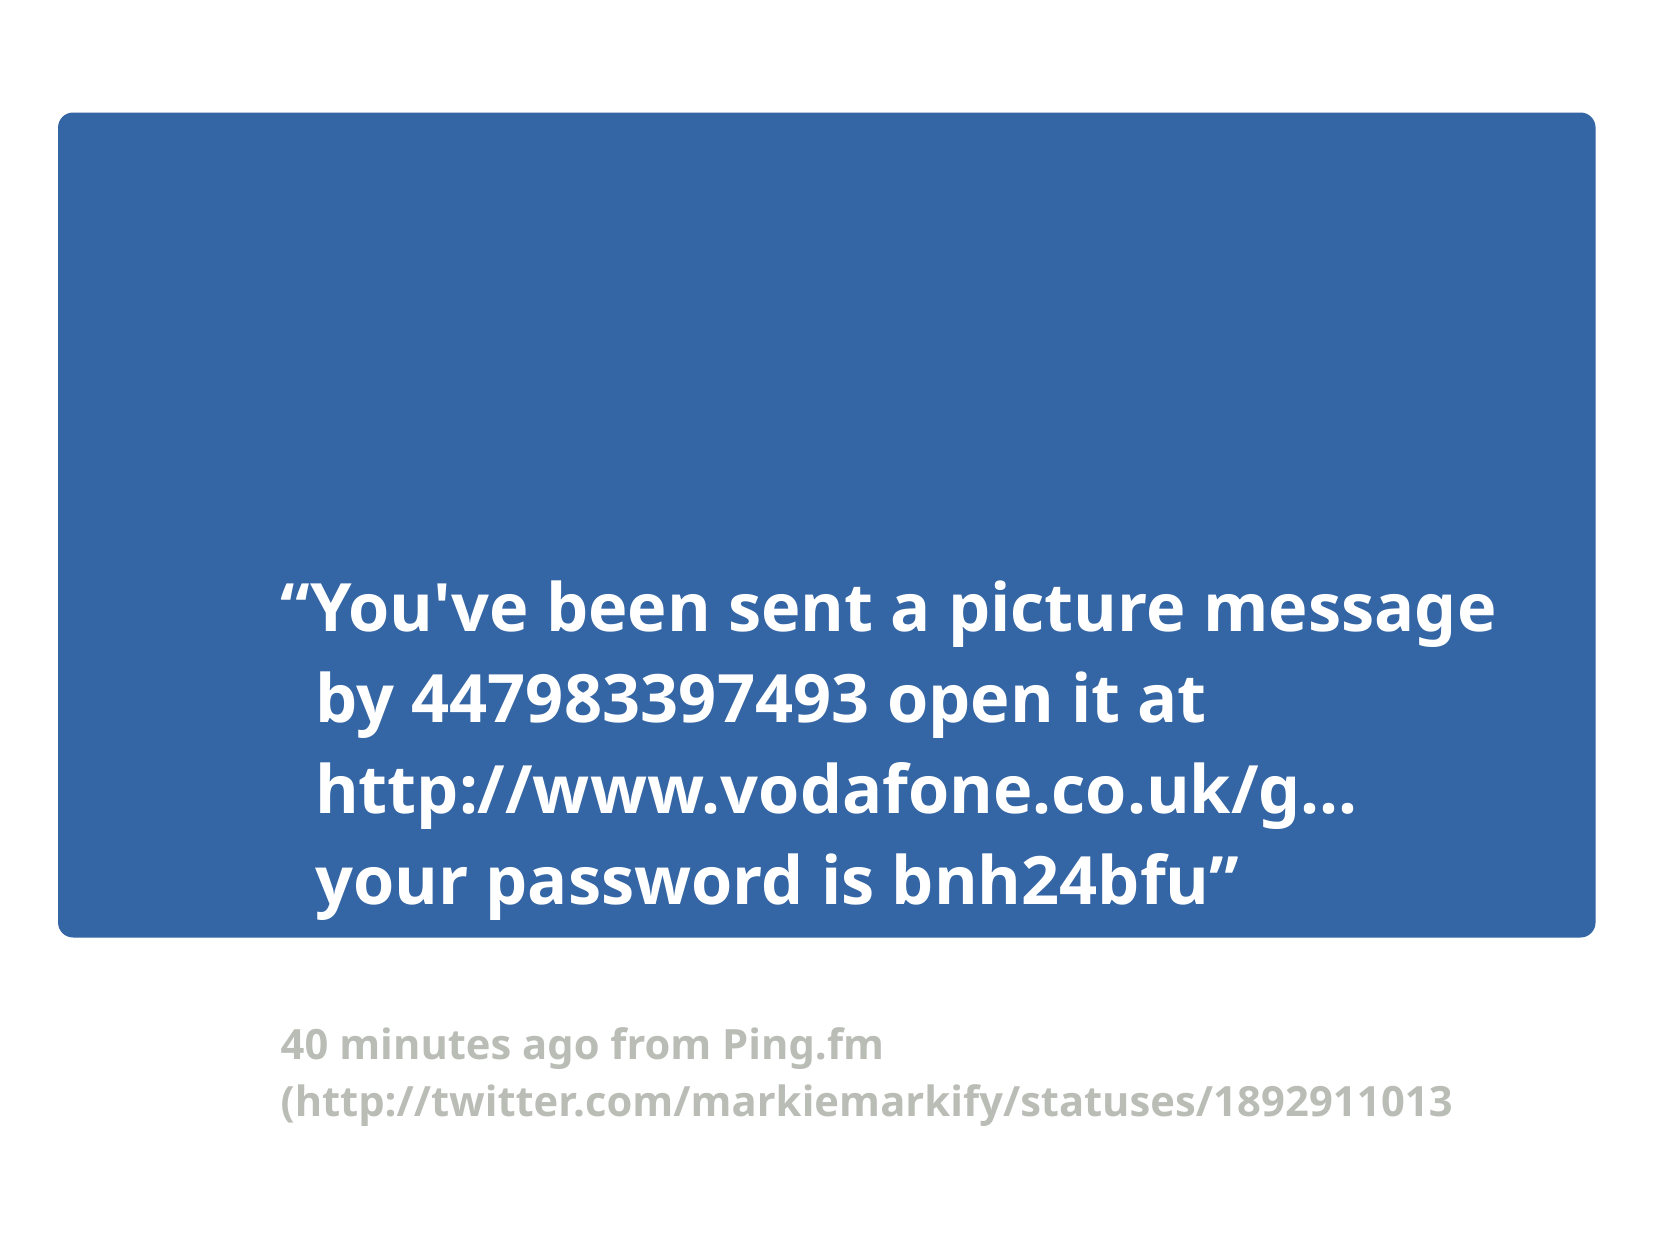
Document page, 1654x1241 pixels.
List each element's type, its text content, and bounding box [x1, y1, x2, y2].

text_box “You've been sent a picture message by 447983397493 open it at http://www.vodafone.co.uk/g... your password is bnh24bfu” 40 minutes ago from Ping.fm (http://twitter.com/markiemarkify/statuses/1892911013 [265, 553, 1654, 1241]
text_box [58, 112, 1596, 938]
